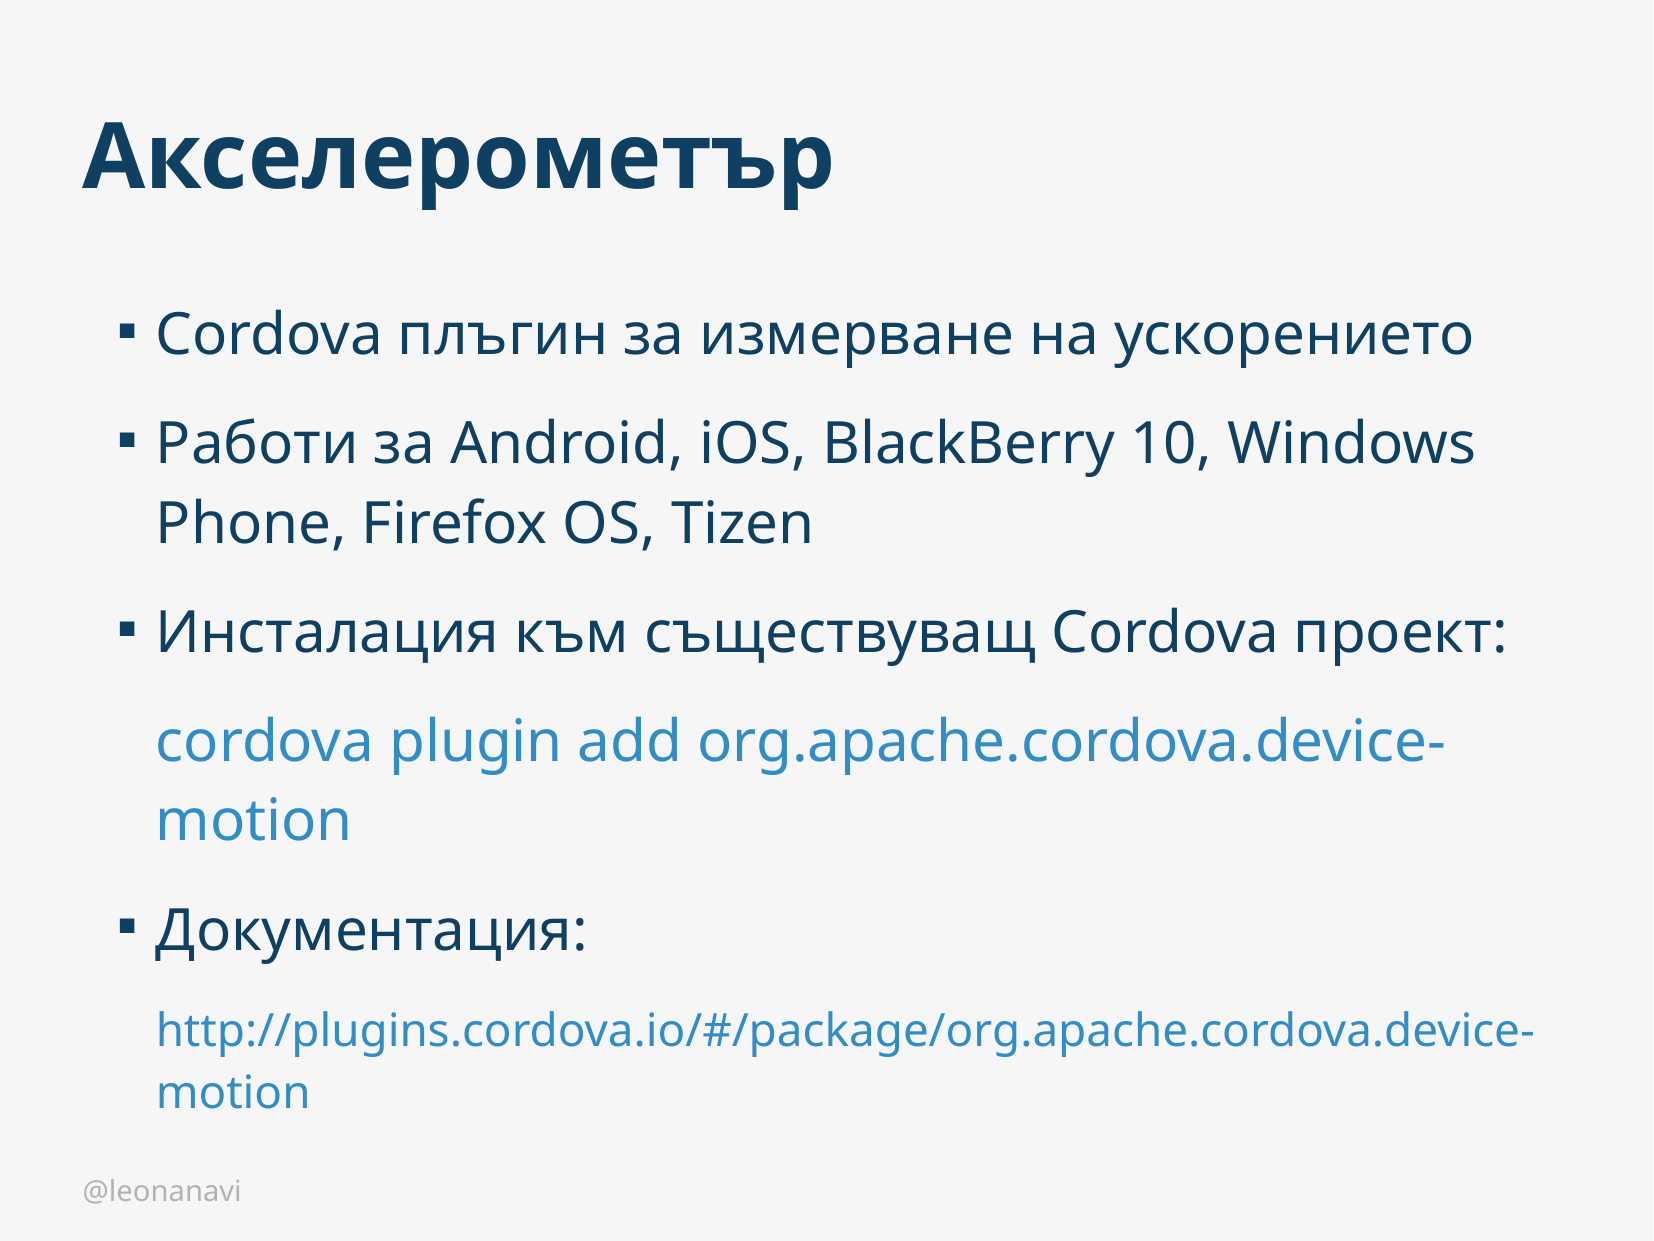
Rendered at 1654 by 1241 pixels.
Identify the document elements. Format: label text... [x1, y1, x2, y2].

title Акселерометър [82, 49, 1571, 257]
text_box Cordova плъгин за измерване на ускорението Работи за Android, iOS, BlackBerry 10, Windows Phone, Firefox OS, Tizen Инсталация към съществуващ Cordova проект: cordova plugin add org.apache.cordova.device-motion Документация: http://plugins.cordova.io/#/package/org.apache.cordova.device-motion [105, 285, 1653, 1162]
